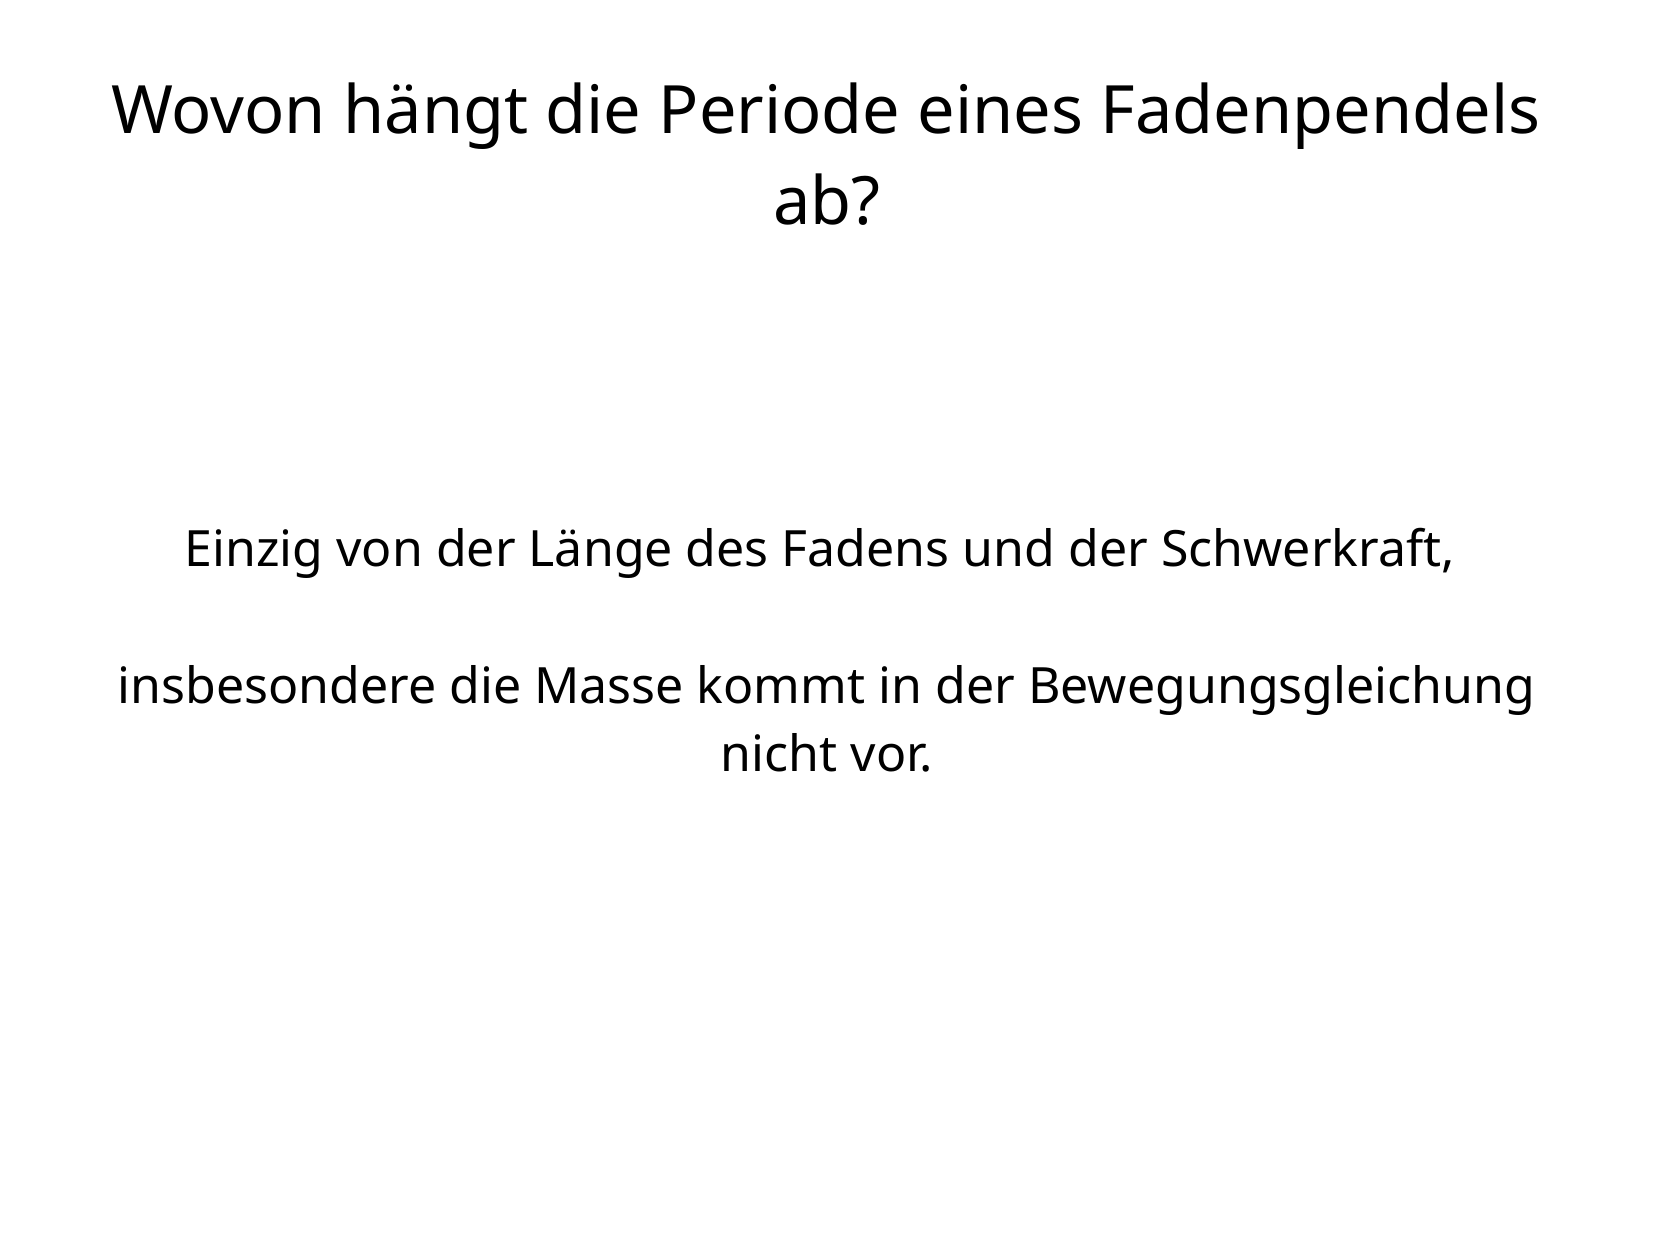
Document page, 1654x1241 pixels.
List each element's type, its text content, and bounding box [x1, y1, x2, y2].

title Wovon hängt die Periode eines Fadenpendels ab? [82, 49, 1571, 257]
subtitle Einzig von der Länge des Fadens und der Schwerkraft, insbesondere die Masse kommt in der Bewegungsgleichung nicht vor. [82, 290, 1571, 1010]
